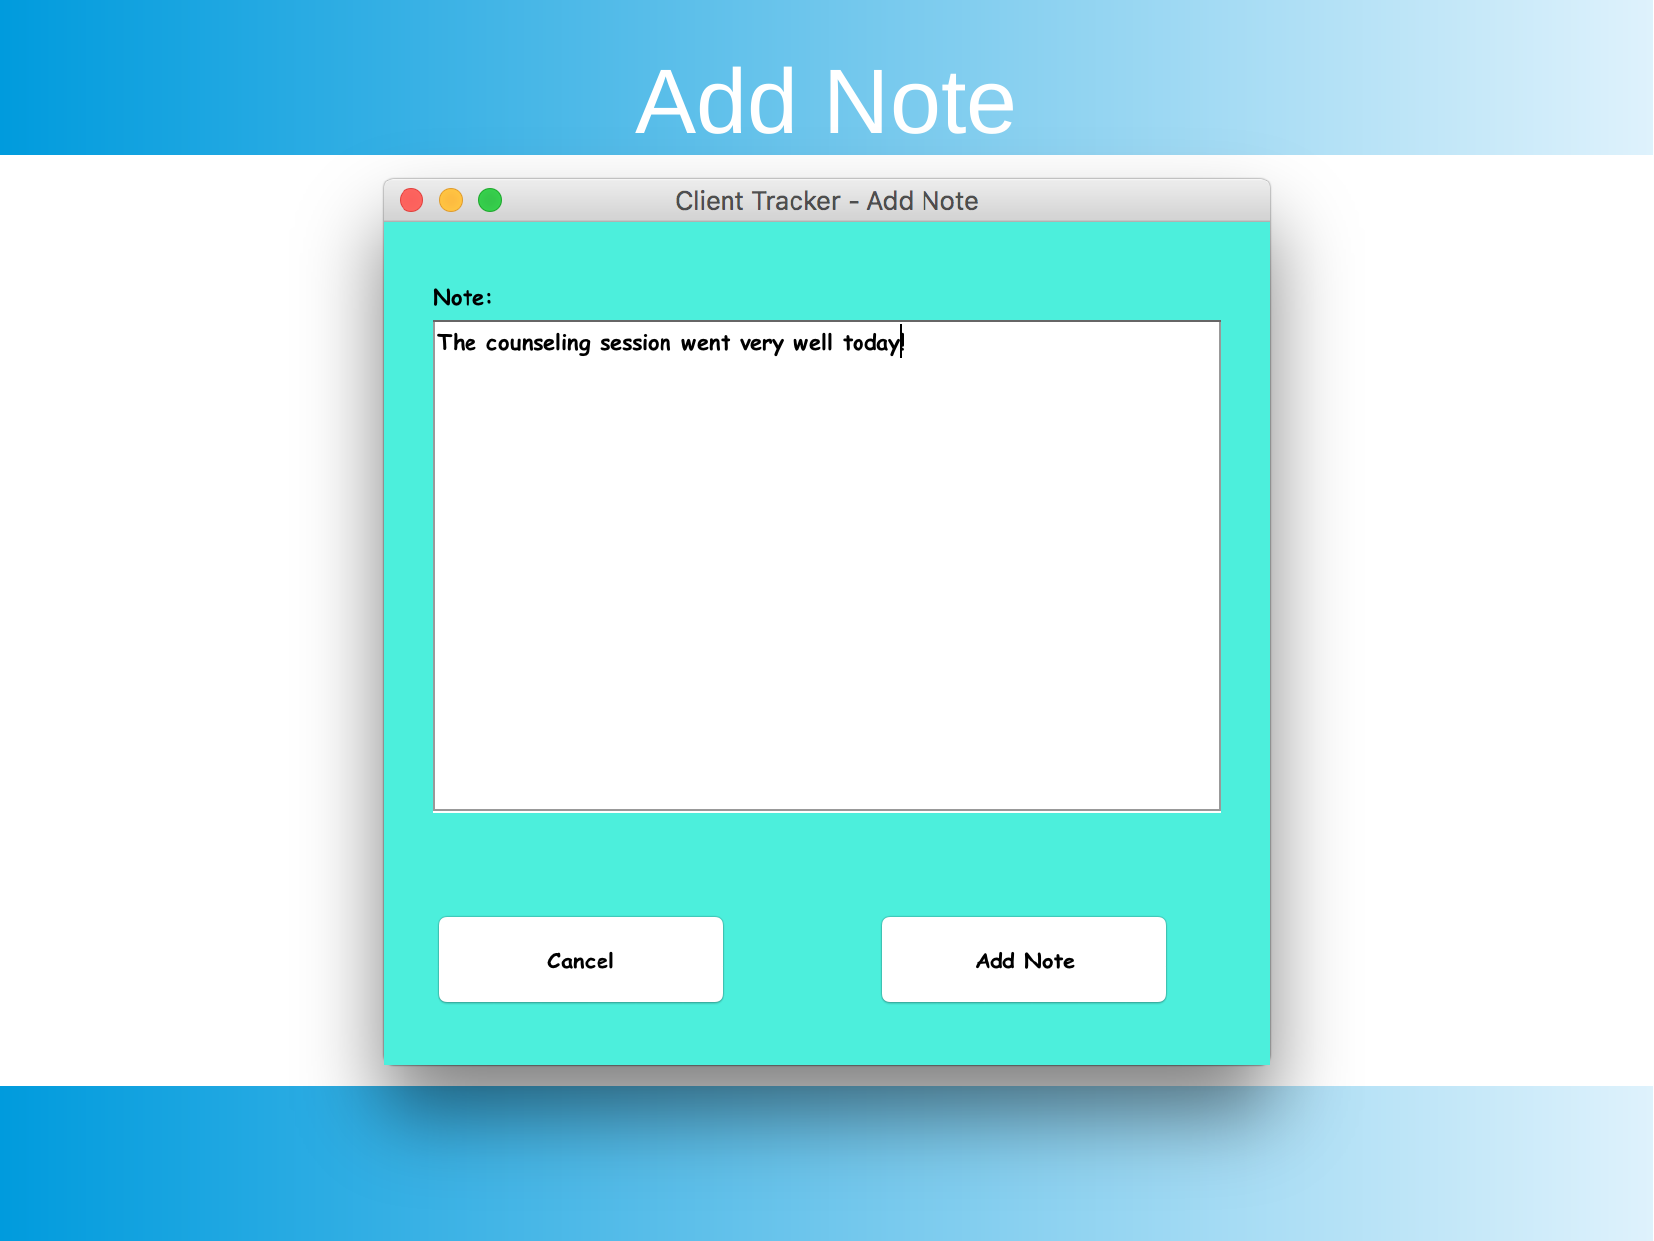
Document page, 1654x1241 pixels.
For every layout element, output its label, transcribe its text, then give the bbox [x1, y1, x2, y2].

picture [273, 115, 1380, 1222]
title Add Note [82, 49, 1571, 155]
